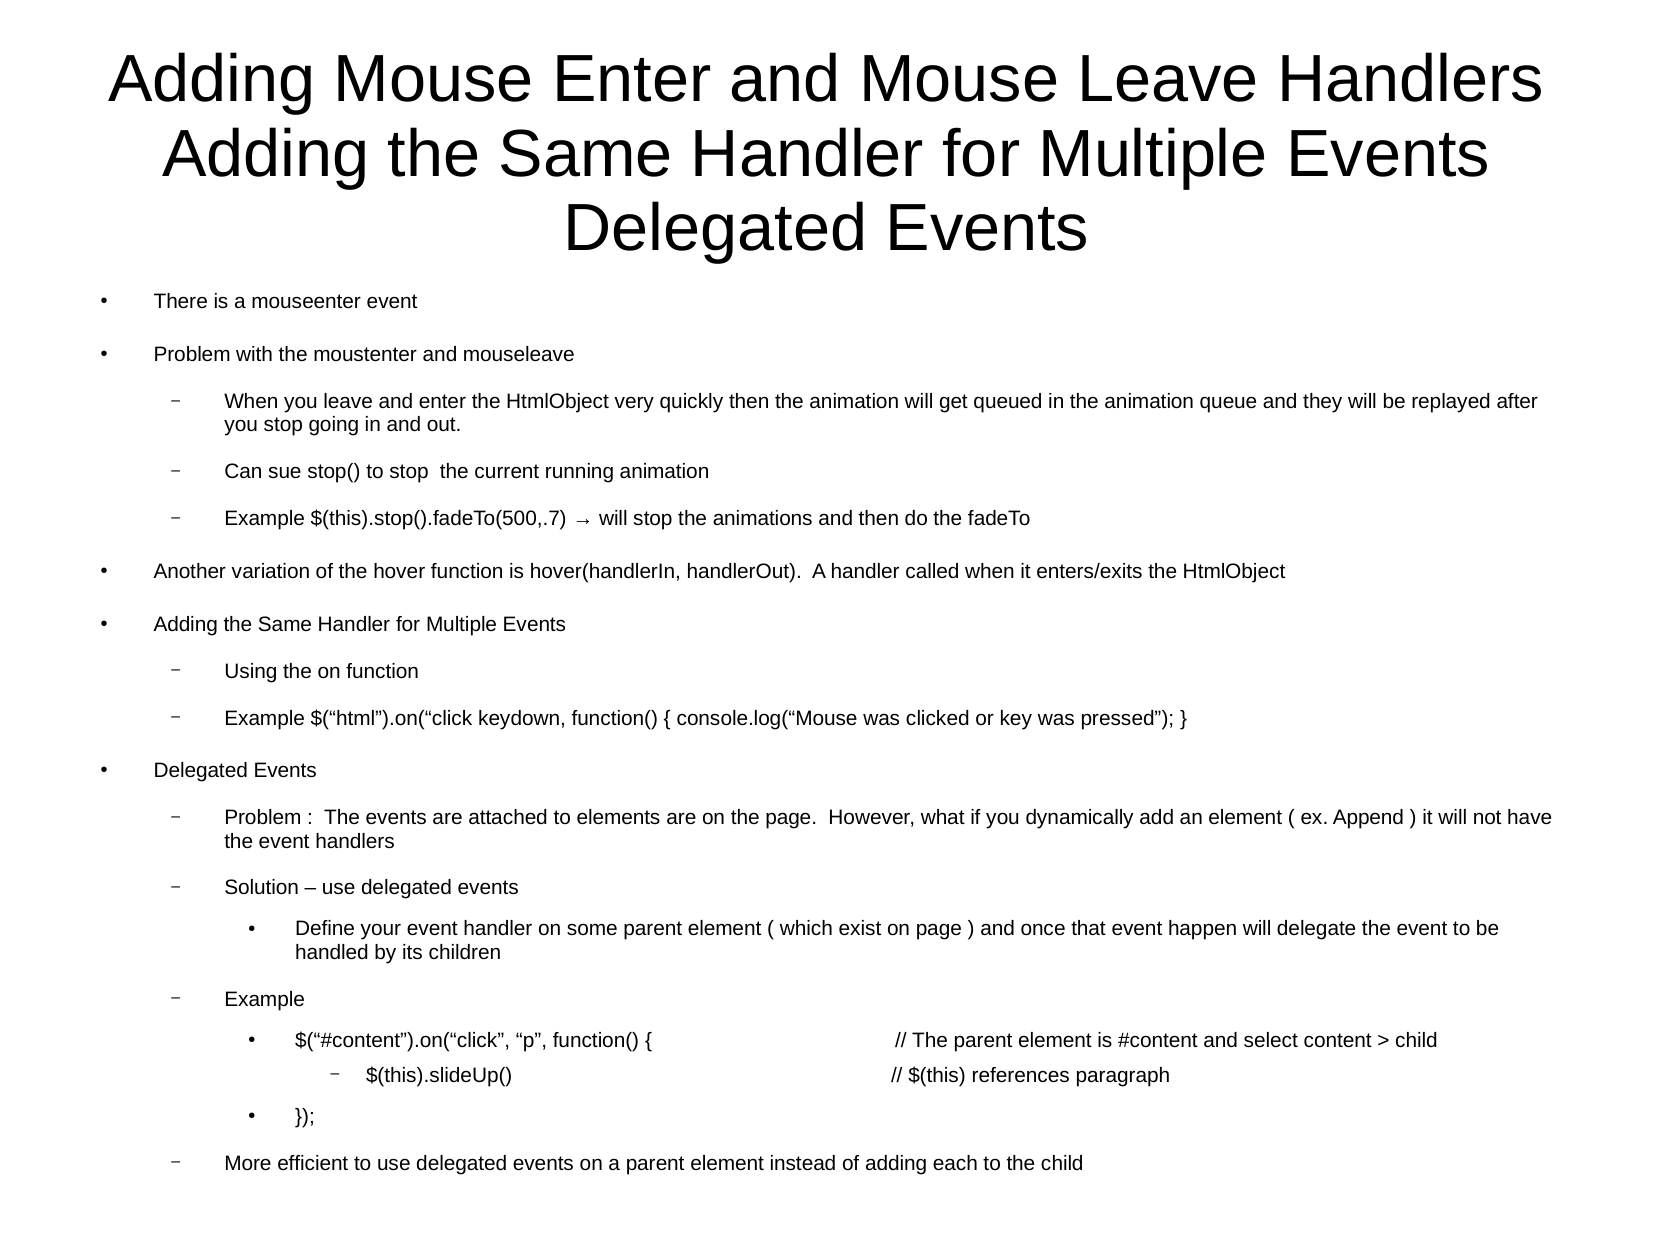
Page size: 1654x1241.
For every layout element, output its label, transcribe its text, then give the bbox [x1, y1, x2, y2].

list There is a mouseenter event Problem with the moustenter and mouseleave When you leave and enter the HtmlObject very quickly then the animation will get queued in the animation queue and they will be replayed after you stop going in and out. Can sue stop() to stop the current running animation Example $(this).stop().fadeTo(500,.7) → will stop the animations and then do the fadeTo Another variation of the hover function is hover(handlerIn, handlerOut). A handler called when it enters/exits the HtmlObject Adding the Same Handler for Multiple Events Using the on function Example $(“html”).on(“click keydown, function() { console.log(“Mouse was clicked or key was pressed”); } Delegated Events Problem : The events are attached to elements are on the page. However, what if you dynamically add an element ( ex. Append ) it will not have the event handlers Solution – use delegated events Define your event handler on some parent element ( which exist on page ) and once that event happen will delegate the event to be handled by its children Example $(“#content”).on(“click”, “p”, function() { // The parent element is #content and select content > child $(this).slideUp() // $(this) references paragraph }); More efficient to use delegated events on a parent element instead of adding each to the child [82, 290, 1576, 1231]
title Adding Mouse Enter and Mouse Leave Handlers Adding the Same Handler for Multiple Events Delegated Events [82, 40, 1571, 266]
